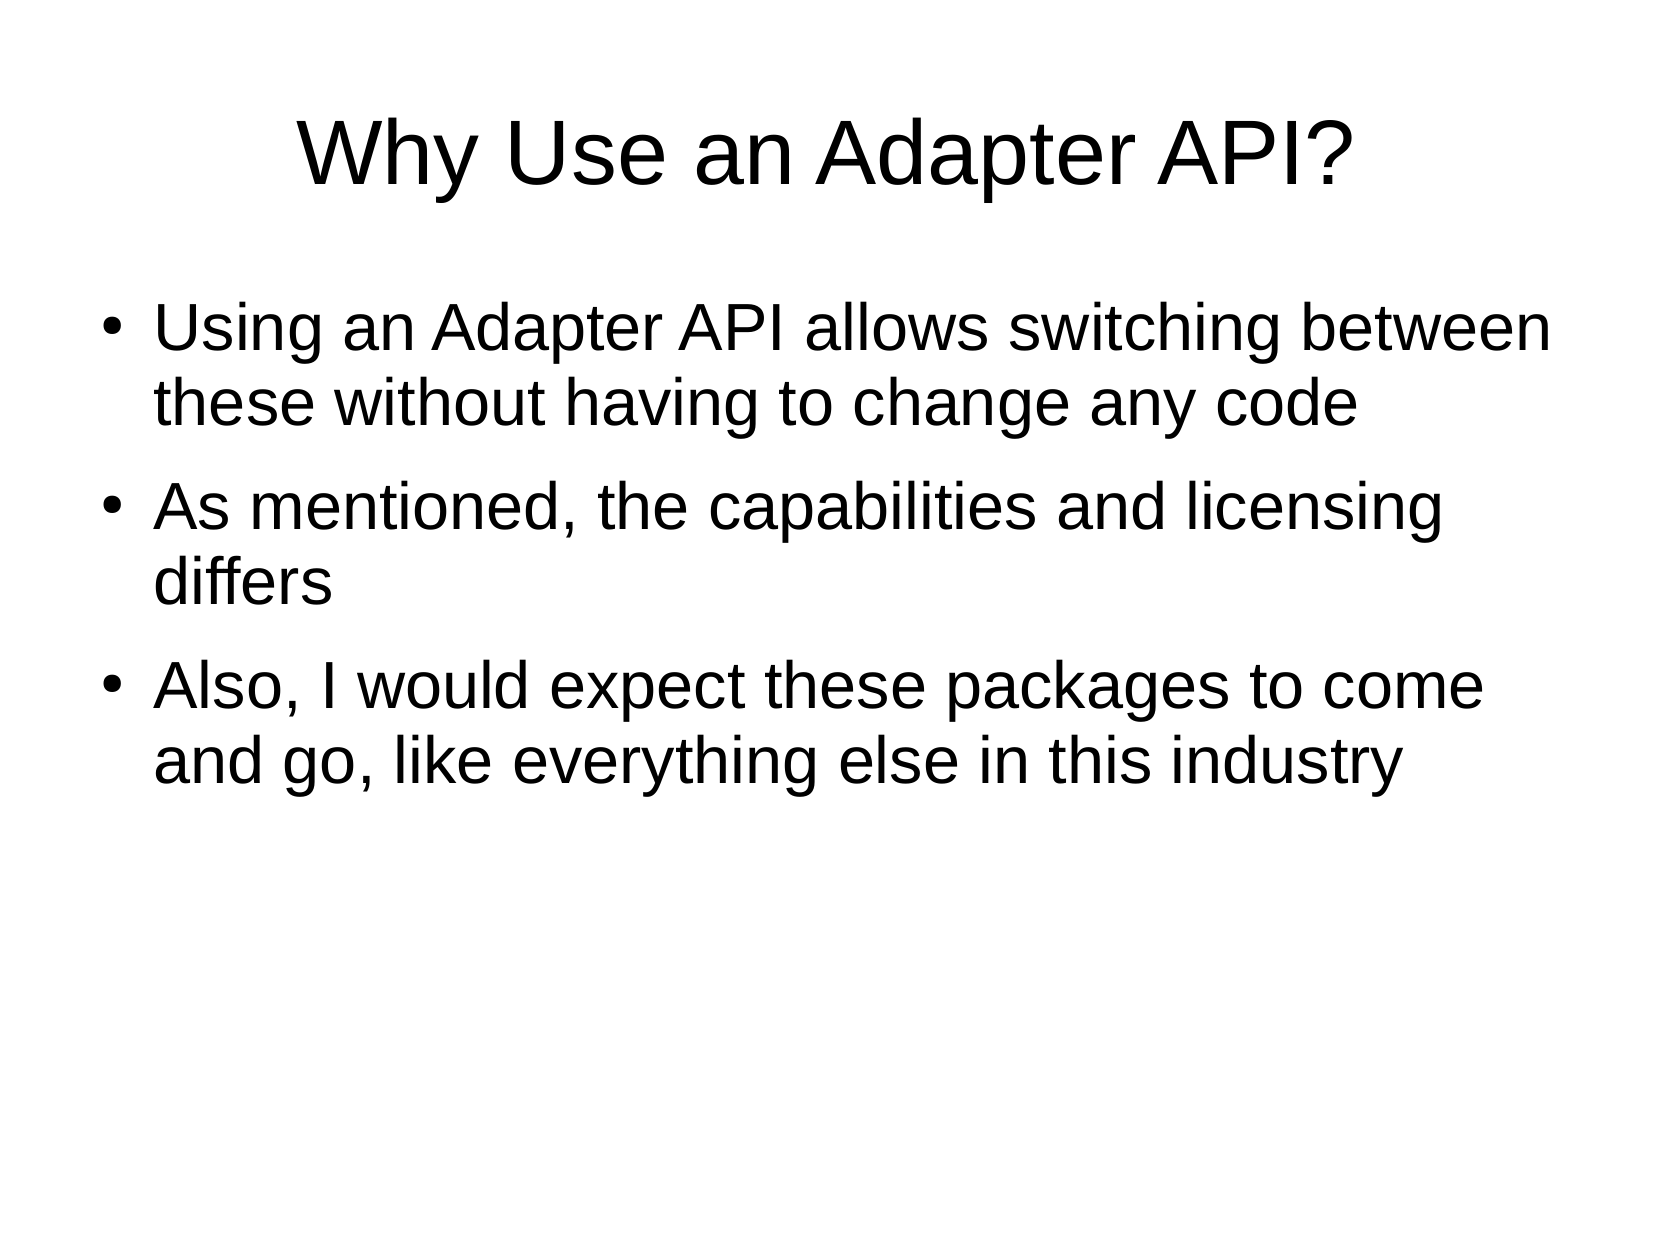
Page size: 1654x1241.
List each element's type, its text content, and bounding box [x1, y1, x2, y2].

title Why Use an Adapter API? [82, 49, 1571, 257]
list Using an Adapter API allows switching between these without having to change any code As mentioned, the capabilities and licensing differs Also, I would expect these packages to come and go, like everything else in this industry [82, 290, 1571, 1010]
